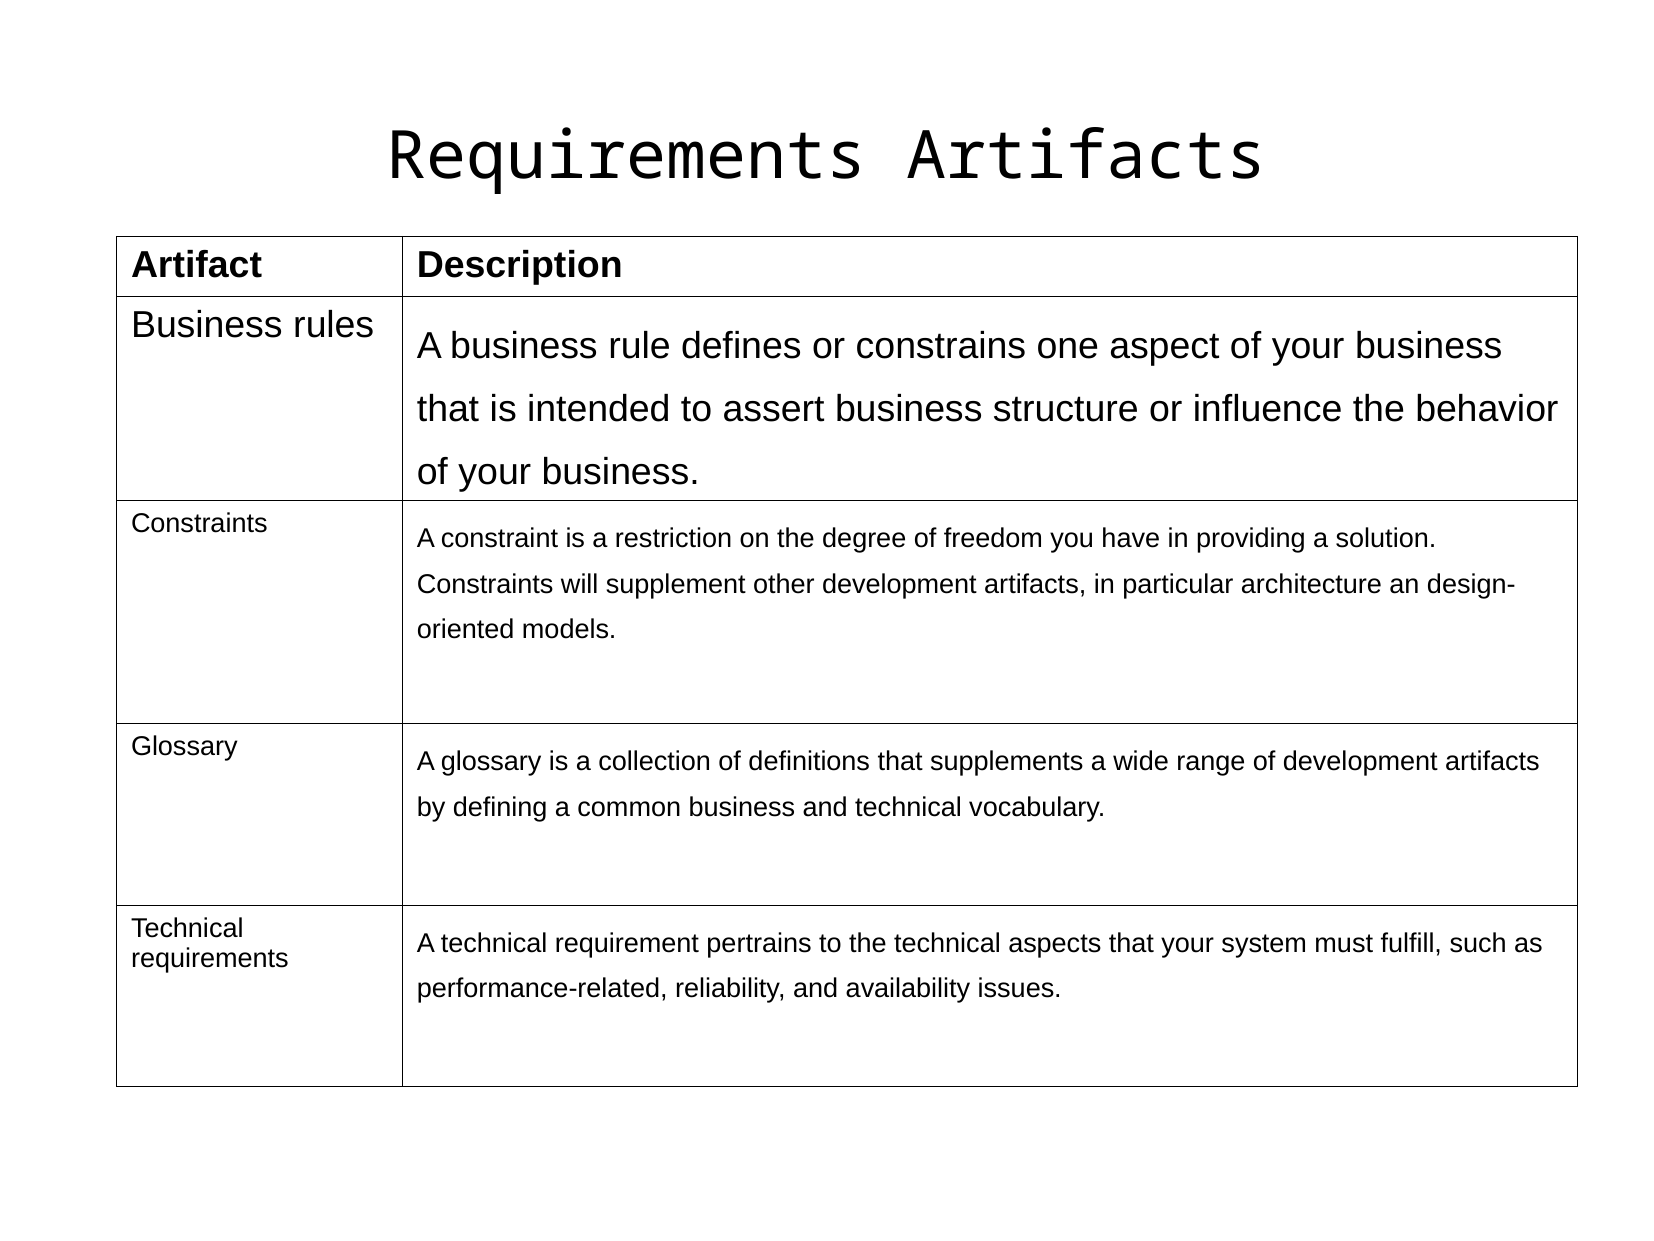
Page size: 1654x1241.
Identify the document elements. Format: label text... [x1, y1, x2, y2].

title Requirements Artifacts [82, 49, 1571, 257]
table_cell Technical requirements [117, 906, 402, 1086]
table_cell Business rules [117, 297, 402, 500]
table_header Description [403, 237, 1577, 296]
table_cell Glossary [117, 724, 402, 905]
table_cell A business rule defines or constrains one aspect of your business that is intended to assert business structure or influence the behavior of your business. [403, 297, 1577, 500]
table_cell A technical requirement pertrains to the technical aspects that your system must fulfill, such as performance-related, reliability, and availability issues. [403, 906, 1577, 1086]
table_cell Constraints [117, 501, 402, 723]
table_cell A glossary is a collection of definitions that supplements a wide range of development artifacts by defining a common business and technical vocabulary. [403, 724, 1577, 905]
table_cell A constraint is a restriction on the degree of freedom you have in providing a solution. Constraints will supplement other development artifacts, in particular architecture an design-oriented models. [403, 501, 1577, 723]
table_header Artifact [117, 237, 402, 296]
